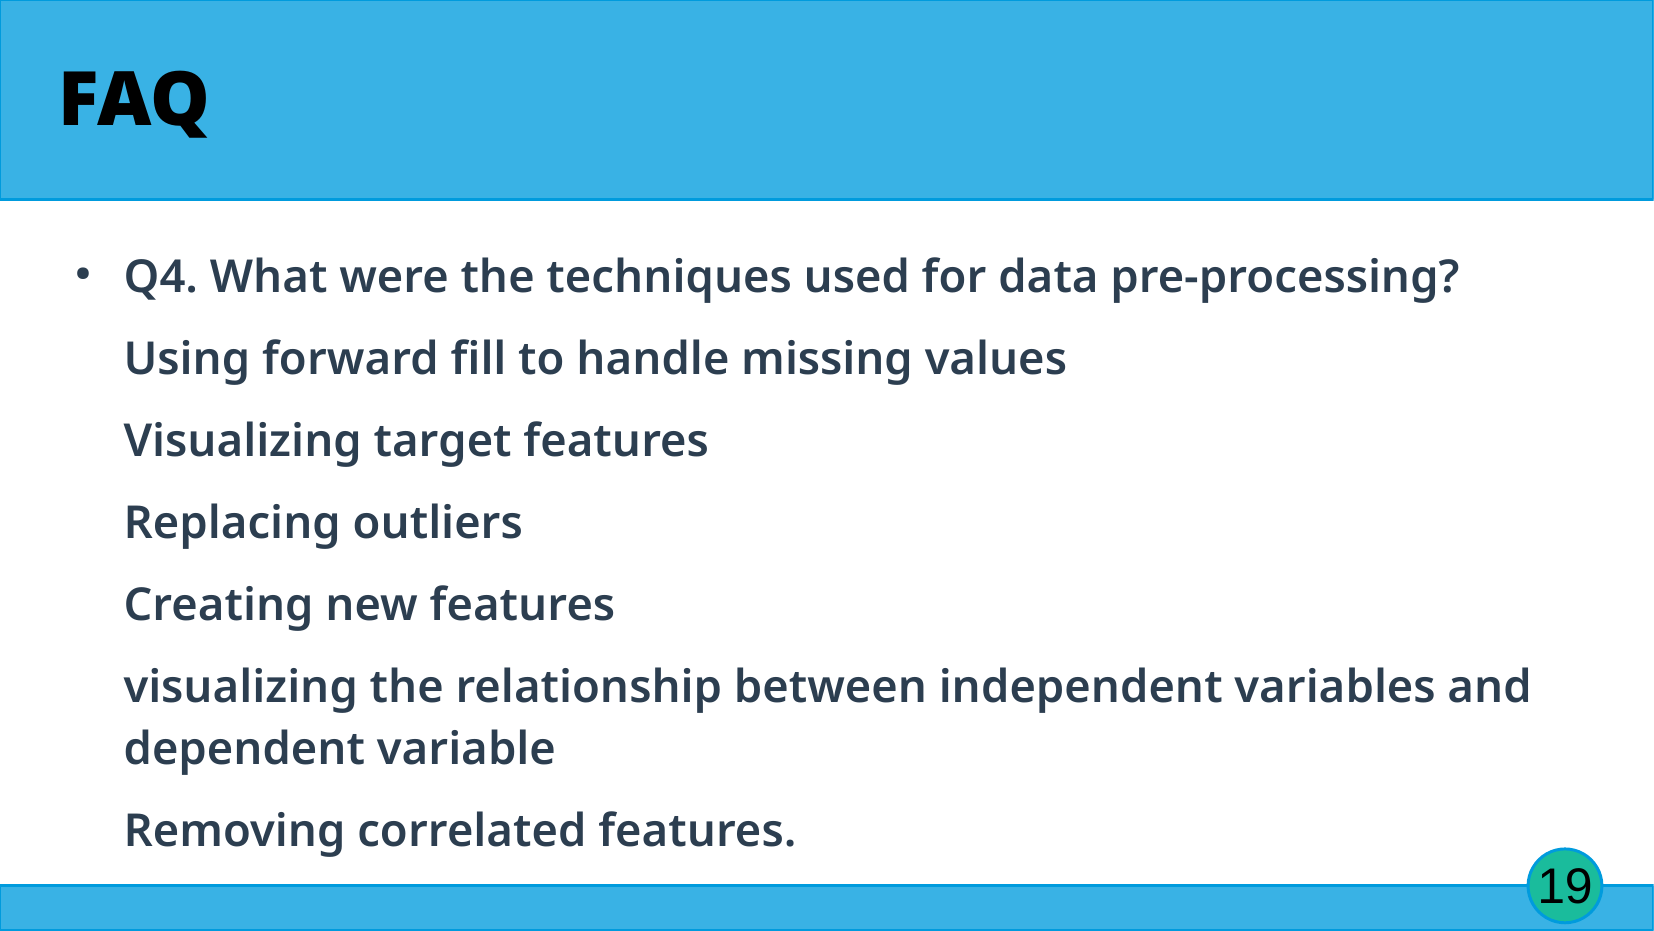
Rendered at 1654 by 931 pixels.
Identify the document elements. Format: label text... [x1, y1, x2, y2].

title FAQ [59, 37, 1595, 155]
list Q4. What were the techniques used for data pre-processing? Using forward fill to handle missing values Visualizing target features Replacing outliers Creating new features visualizing the relationship between independent variables and dependent variable Removing correlated features. [59, 243, 1595, 864]
